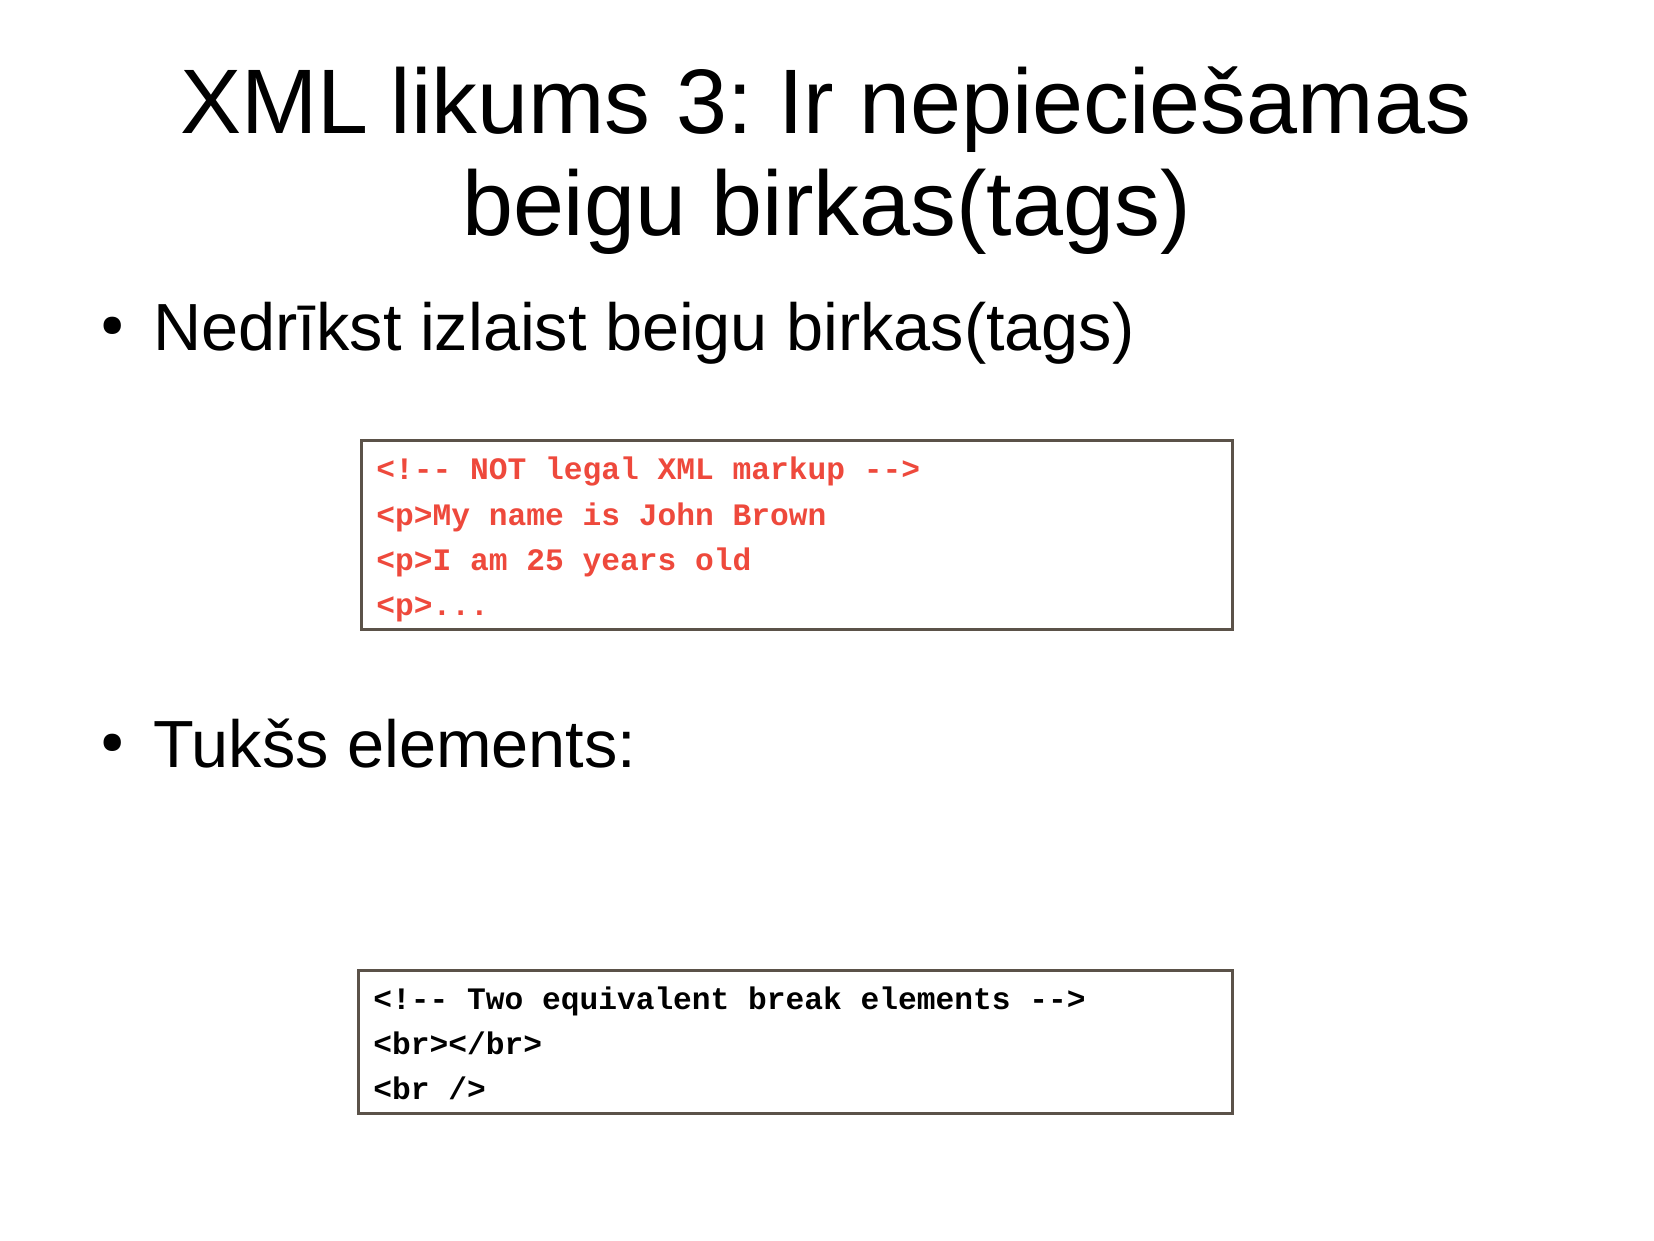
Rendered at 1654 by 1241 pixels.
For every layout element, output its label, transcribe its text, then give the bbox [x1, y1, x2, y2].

text_box <!-- Two equivalent break elements --> <br></br> <br /> [358, 970, 1233, 1114]
text_box <!-- NOT legal XML markup --> <p>My name is John Brown <p>I am 25 years old <p>... [361, 440, 1233, 630]
list Nedrīkst izlaist beigu birkas(tags) Tukšs elements: [82, 290, 1538, 1010]
title XML likums 3: Ir nepieciešamas beigu birkas(tags) [82, 49, 1571, 257]
